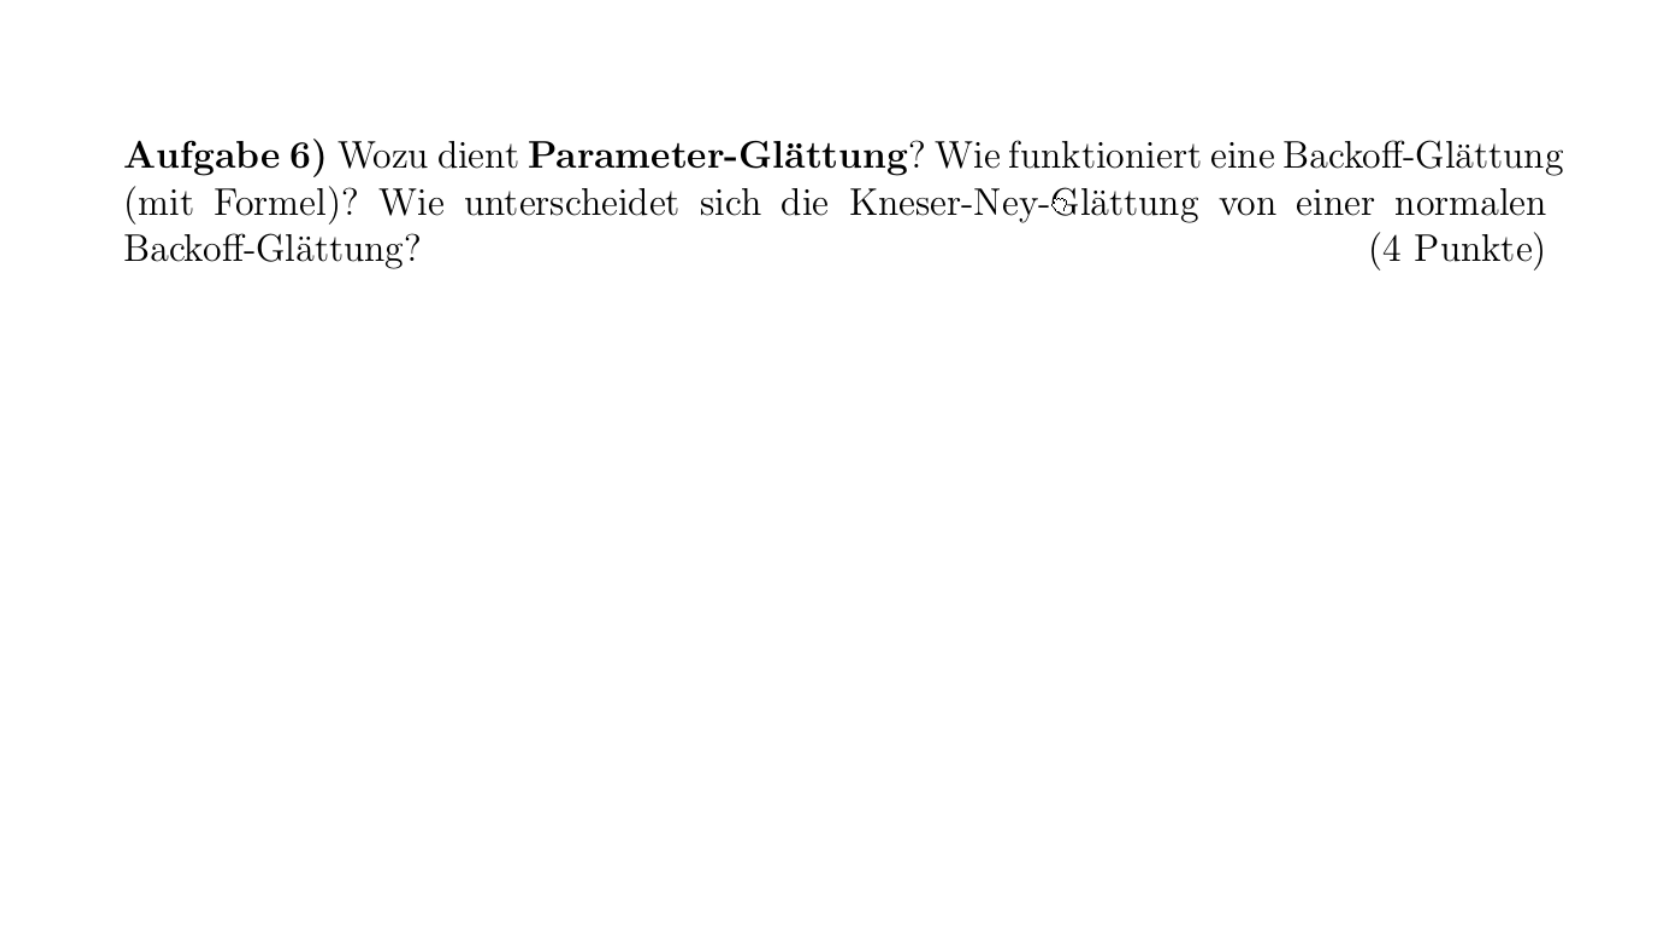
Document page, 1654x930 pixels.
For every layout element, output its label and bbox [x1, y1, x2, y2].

picture [15, 89, 1616, 313]
